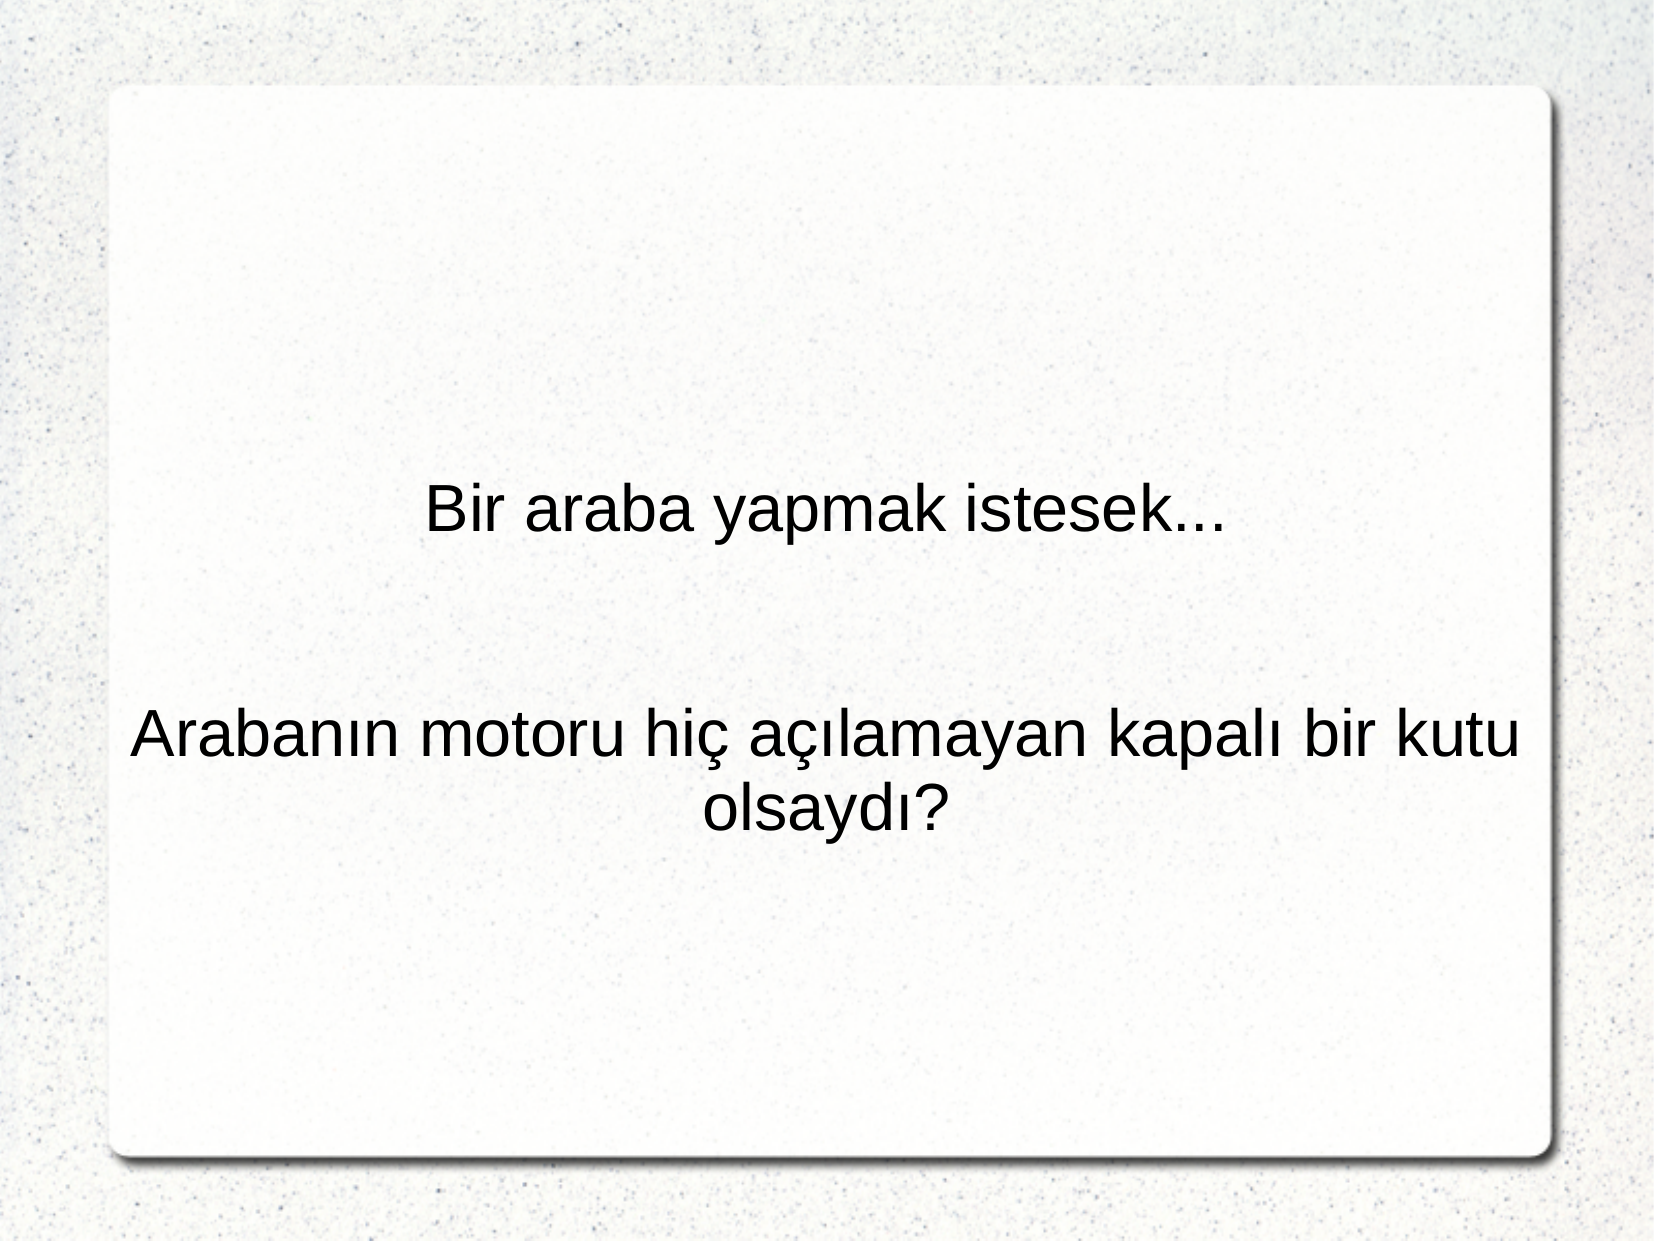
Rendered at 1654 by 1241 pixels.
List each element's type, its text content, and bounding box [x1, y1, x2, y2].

subtitle Bir araba yapmak istesek... Arabanın motoru hiç açılamayan kapalı bir kutu olsaydı? [82, 248, 1571, 1068]
picture [0, 0, 1654, 1241]
